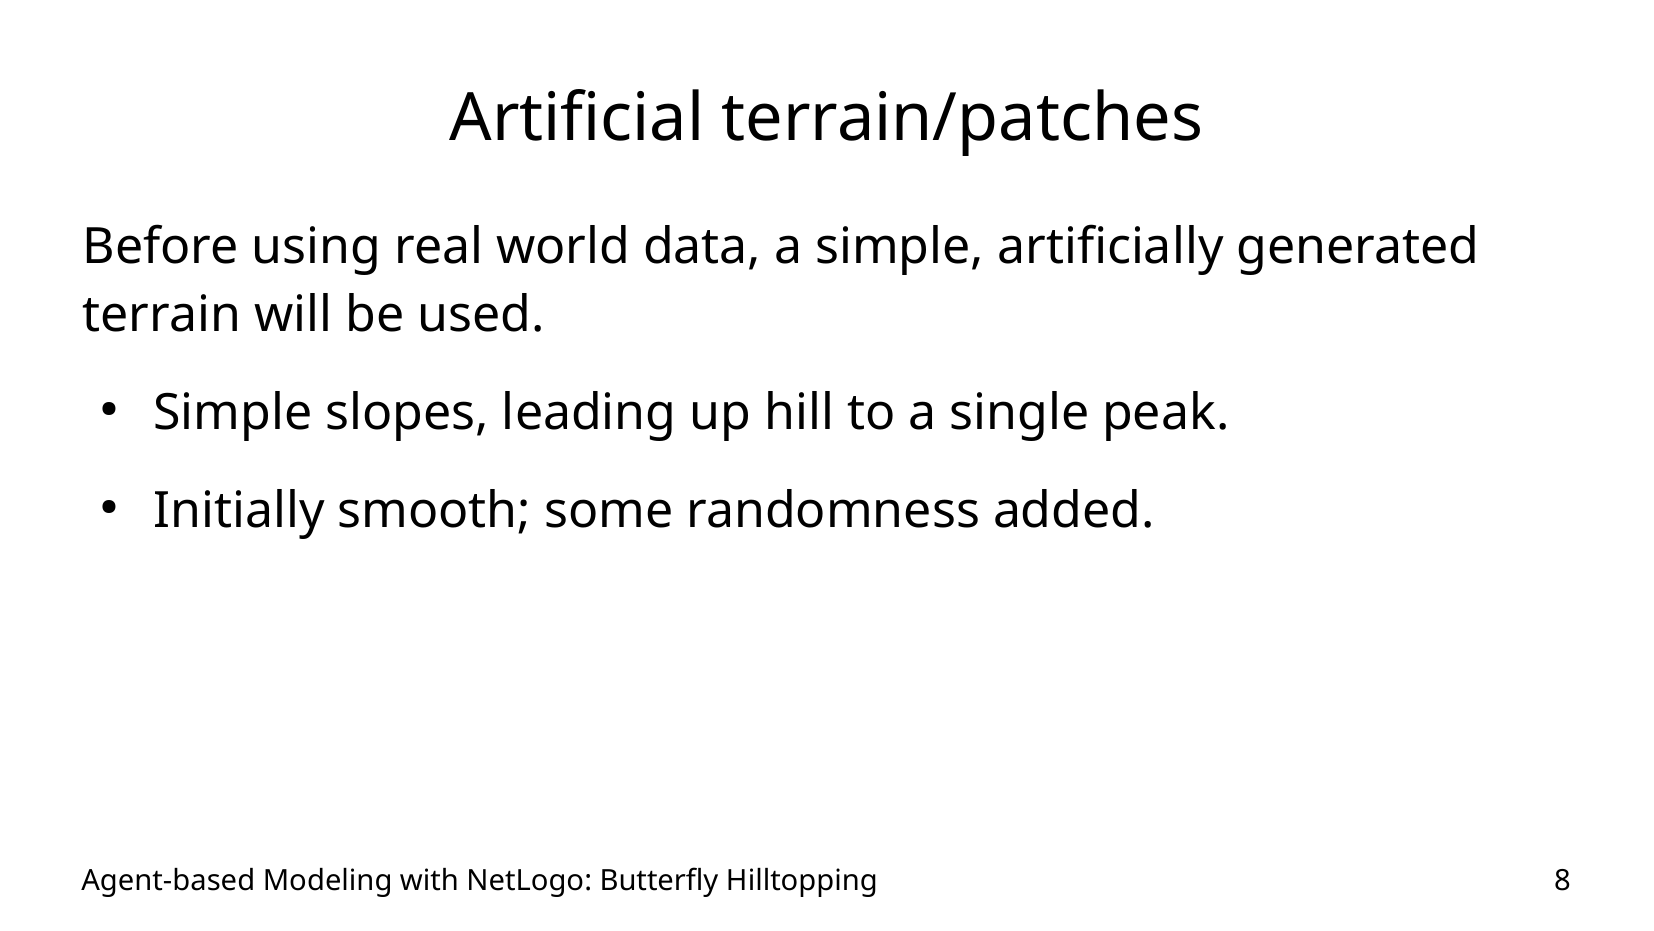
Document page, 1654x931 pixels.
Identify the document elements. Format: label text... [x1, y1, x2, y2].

list Before using real world data, a simple, artificially generated terrain will be used. Simple slopes, leading up hill to a single peak. Initially smooth; some randomness added. [82, 210, 1571, 852]
title Artificial terrain/patches [82, 37, 1571, 193]
